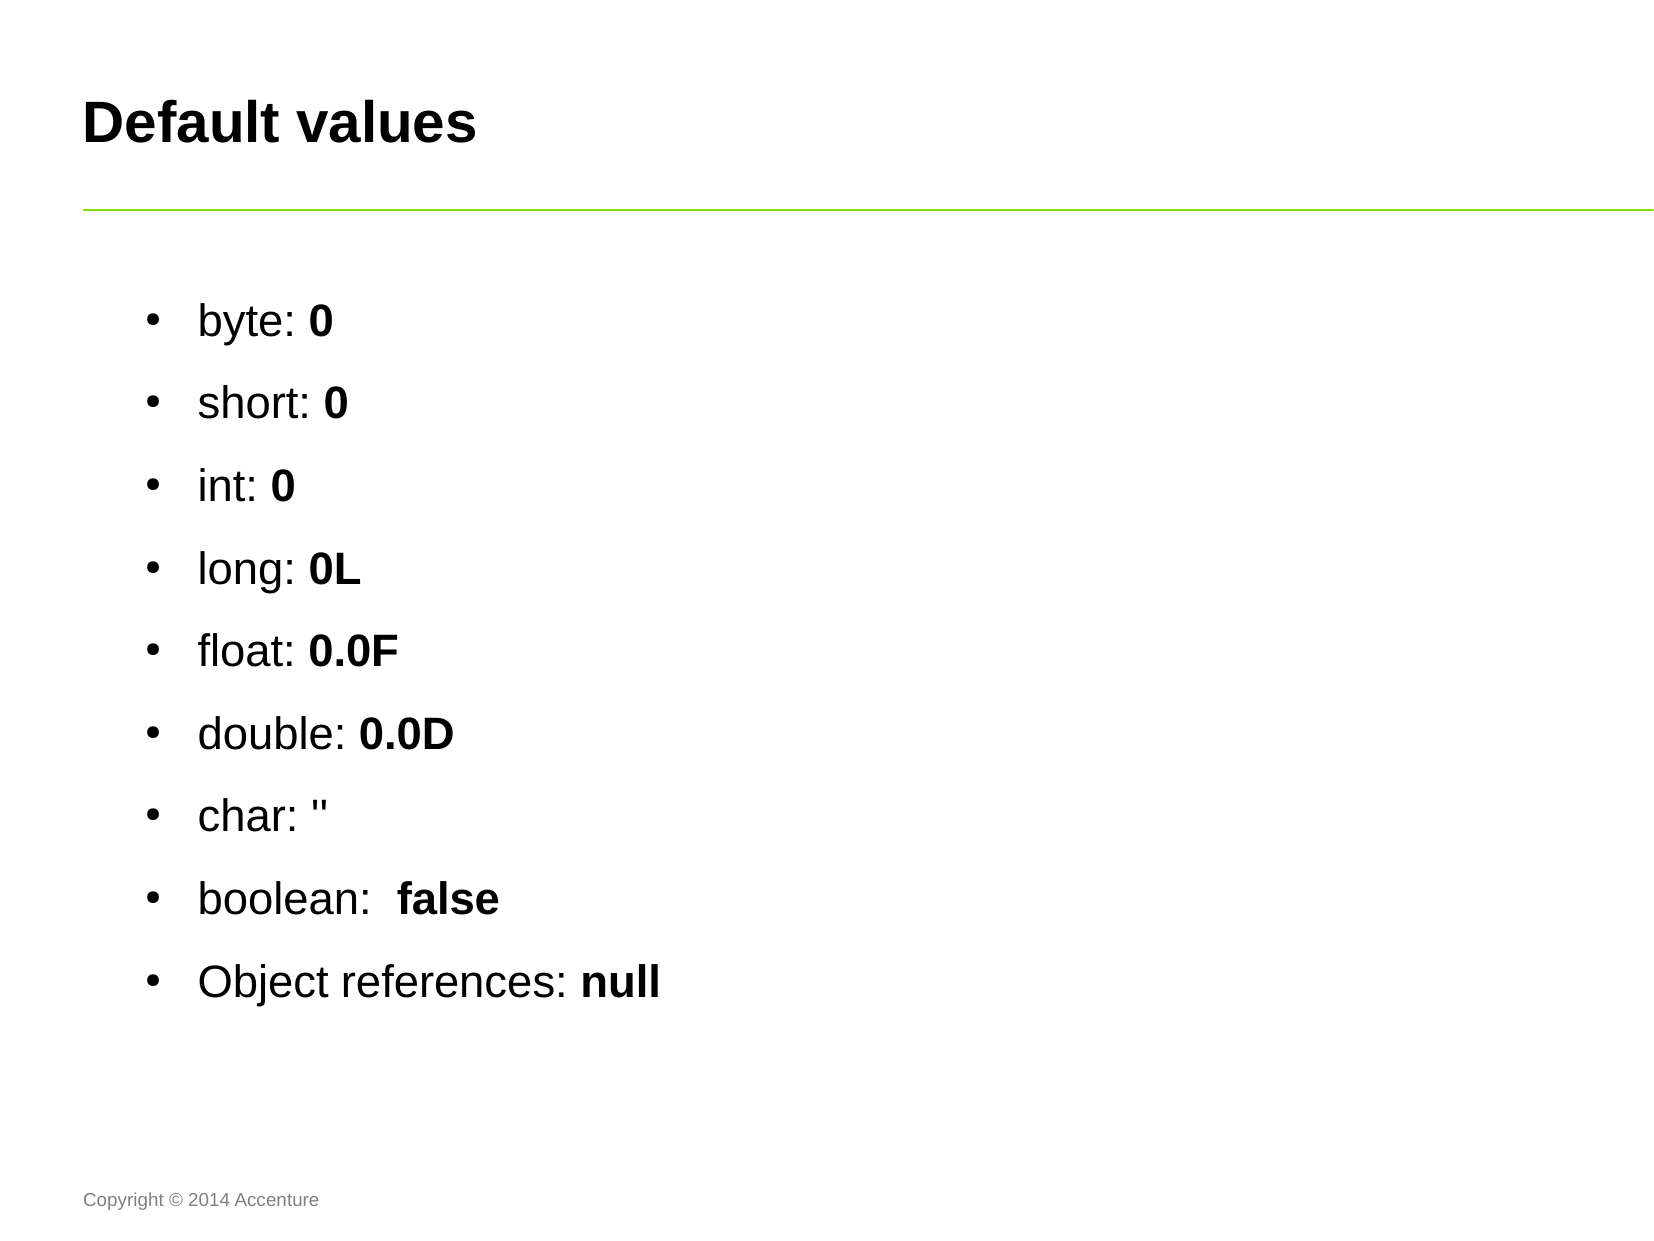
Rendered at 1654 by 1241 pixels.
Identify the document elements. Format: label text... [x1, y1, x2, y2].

list byte: 0 short: 0 int: 0 long: 0L float: 0.0F double: 0.0D char: '' boolean: false Object references: null [127, 295, 1571, 1015]
title Default values [82, 49, 1571, 196]
